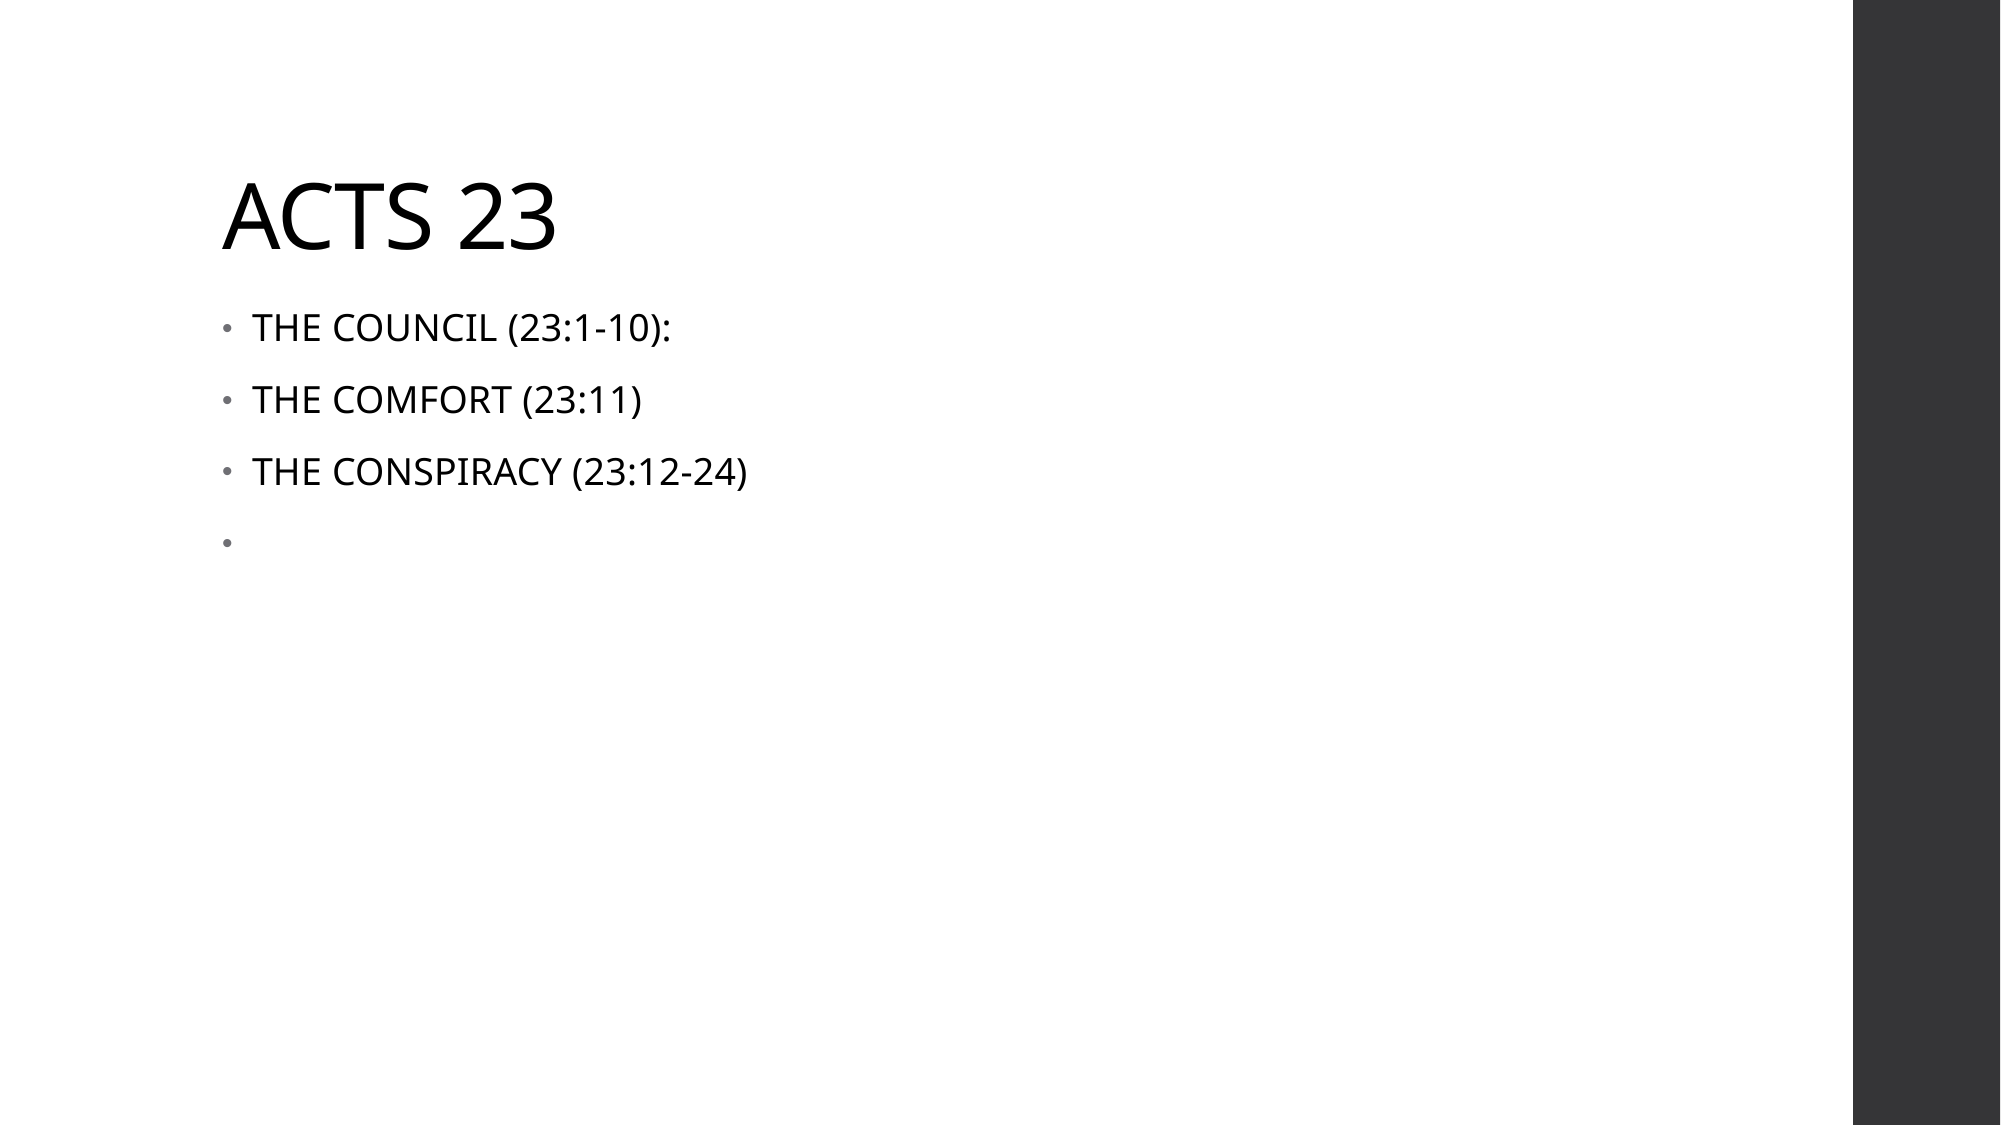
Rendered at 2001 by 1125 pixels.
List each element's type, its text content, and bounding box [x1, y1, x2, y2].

list THE COUNCIL (23:1-10): THE COMFORT (23:11) THE CONSPIRACY (23:12-24) [206, 299, 1617, 1014]
title ACTS 23 [206, 60, 1797, 278]
